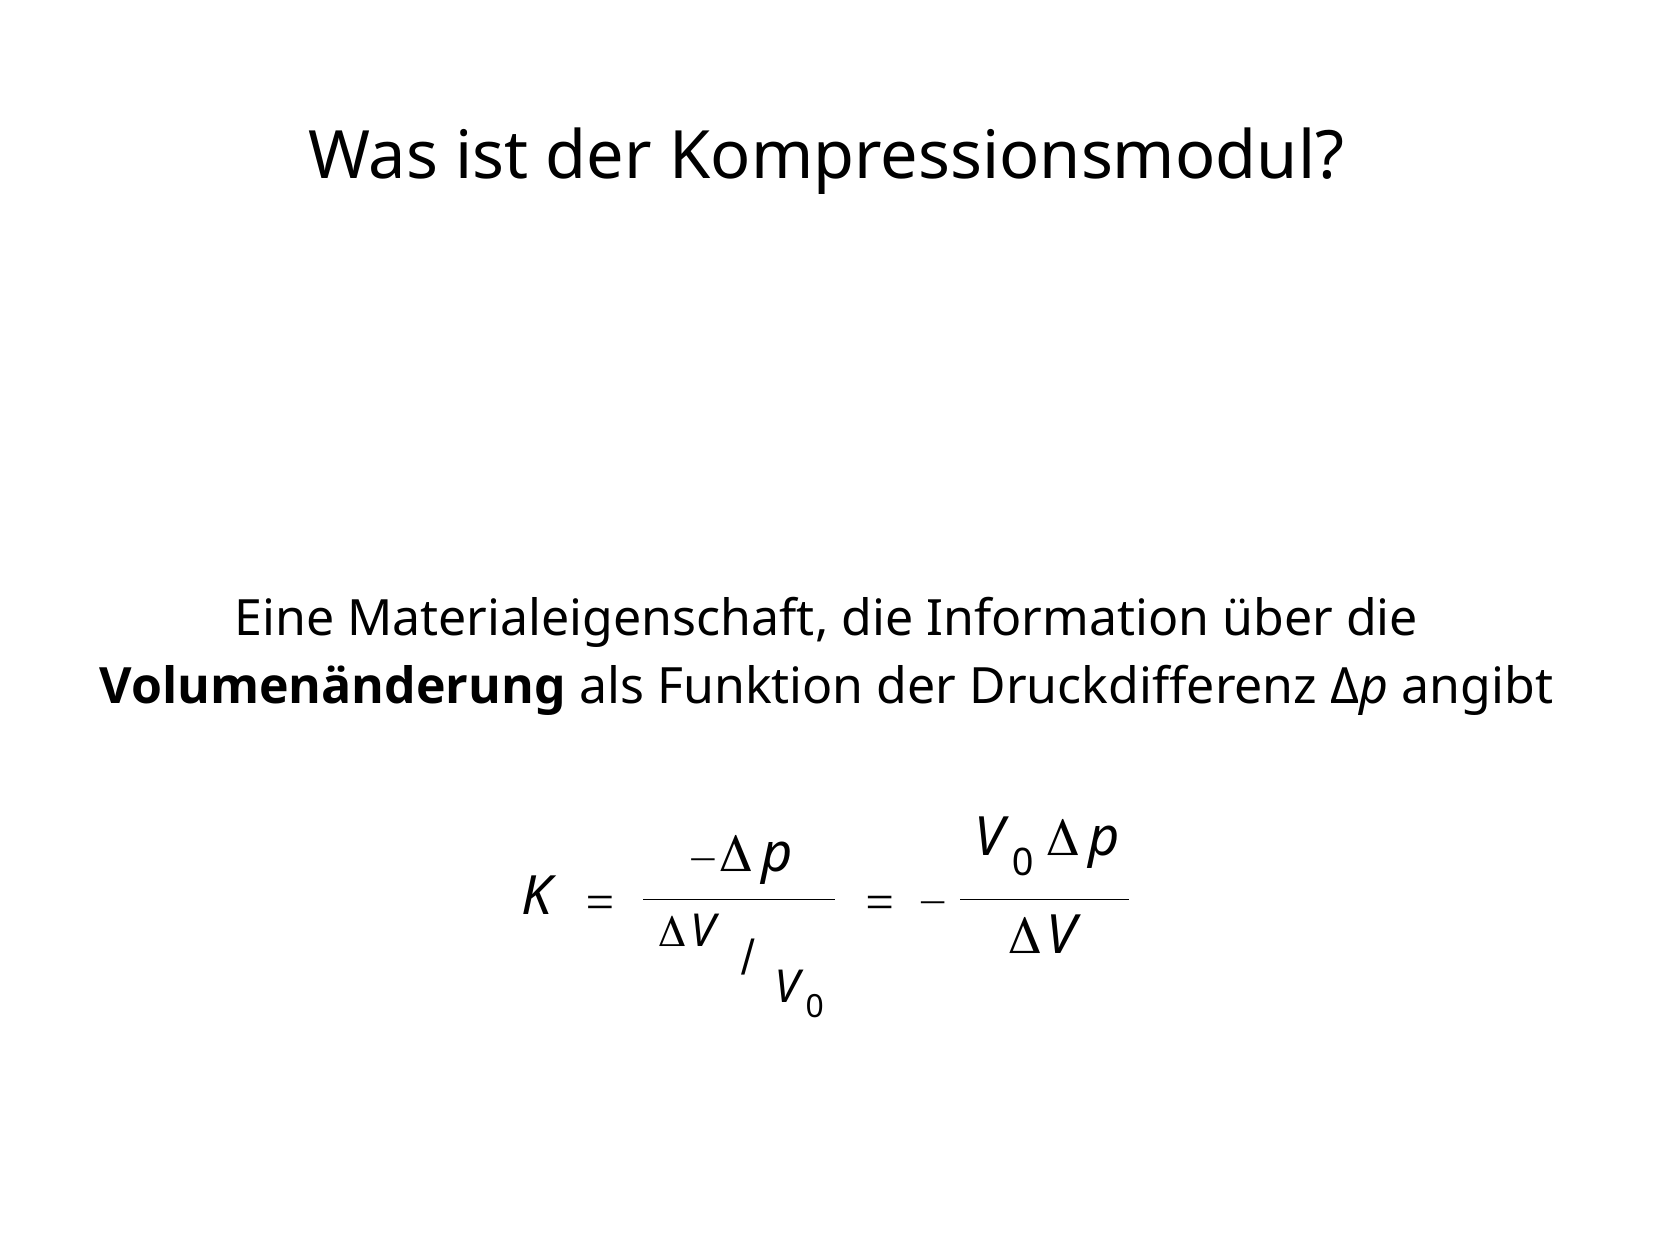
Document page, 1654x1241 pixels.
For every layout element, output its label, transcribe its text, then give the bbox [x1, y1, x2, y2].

title Was ist der Kompressionsmodul? [82, 49, 1571, 257]
chart [515, 803, 1139, 1027]
subtitle Eine Materialeigenschaft, die Information über die Volumenänderung als Funktion der Druckdifferenz Δp angibt [82, 290, 1571, 1010]
